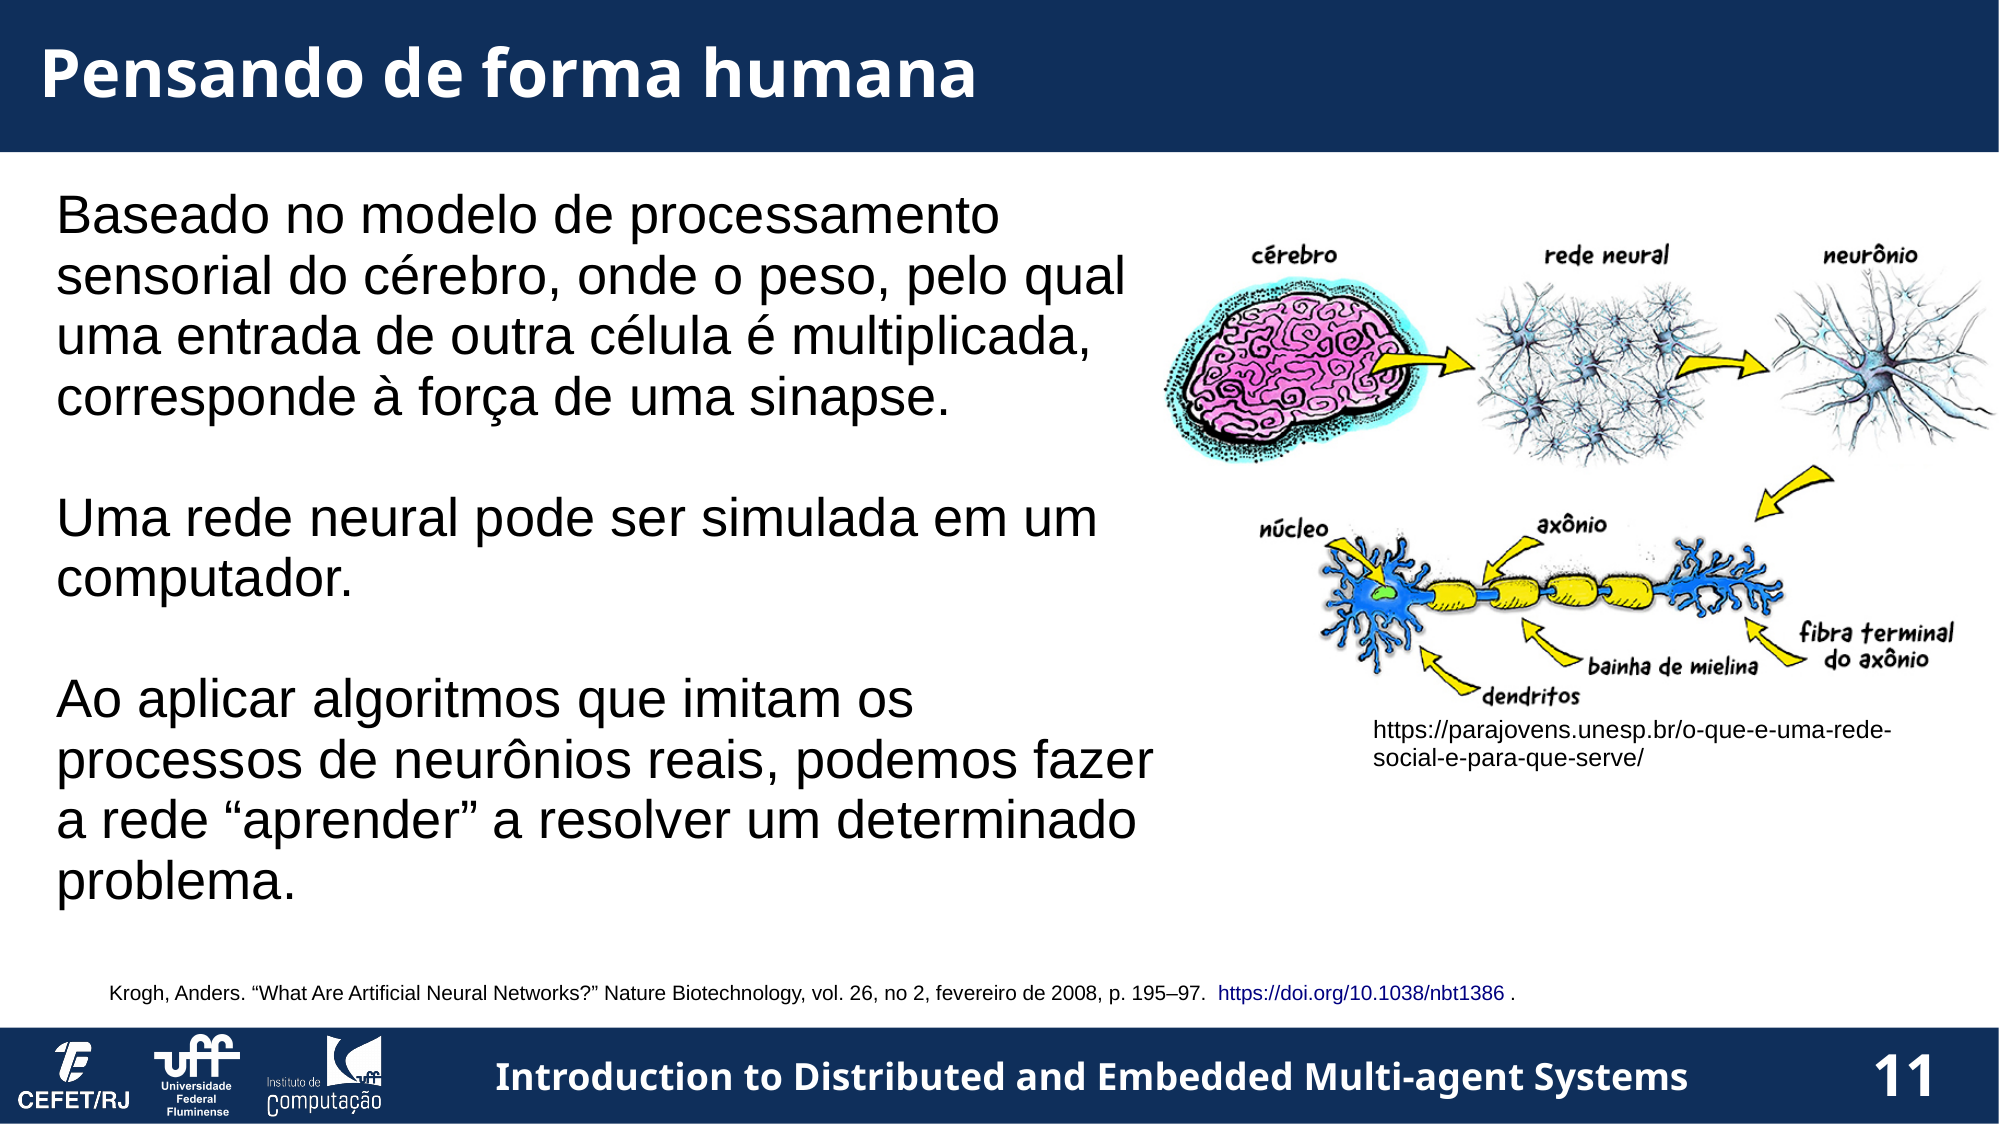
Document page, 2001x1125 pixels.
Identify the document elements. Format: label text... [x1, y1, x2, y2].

text_box Baseado no modelo de processamento sensorial do cérebro, onde o peso, pelo qual uma entrada de outra célula é multiplicada, corresponde à força de uma sinapse. Uma rede neural pode ser simulada em um computador. Ao aplicar algoritmos que imitam os processos de neurônios reais, podemos fazer a rede “aprender” a resolver um determinado problema. [41, 177, 1182, 919]
text_box https://parajovens.unesp.br/o-que-e-uma-rede-social-e-para-que-serve/ [1358, 709, 1949, 798]
picture [18, 1021, 129, 1125]
text_box [1182, 239, 1999, 709]
text_box Pensando de forma humana [25, 23, 1999, 119]
picture [265, 1033, 383, 1117]
picture [153, 1033, 241, 1121]
text_box Krogh, Anders. “What Are Artificial Neural Networks?” Nature Biotechnology, vol. 26, no 2, fevereiro de 2008, p. 195–97. https://doi.org/10.1038/nbt1386 . [94, 974, 1861, 1013]
